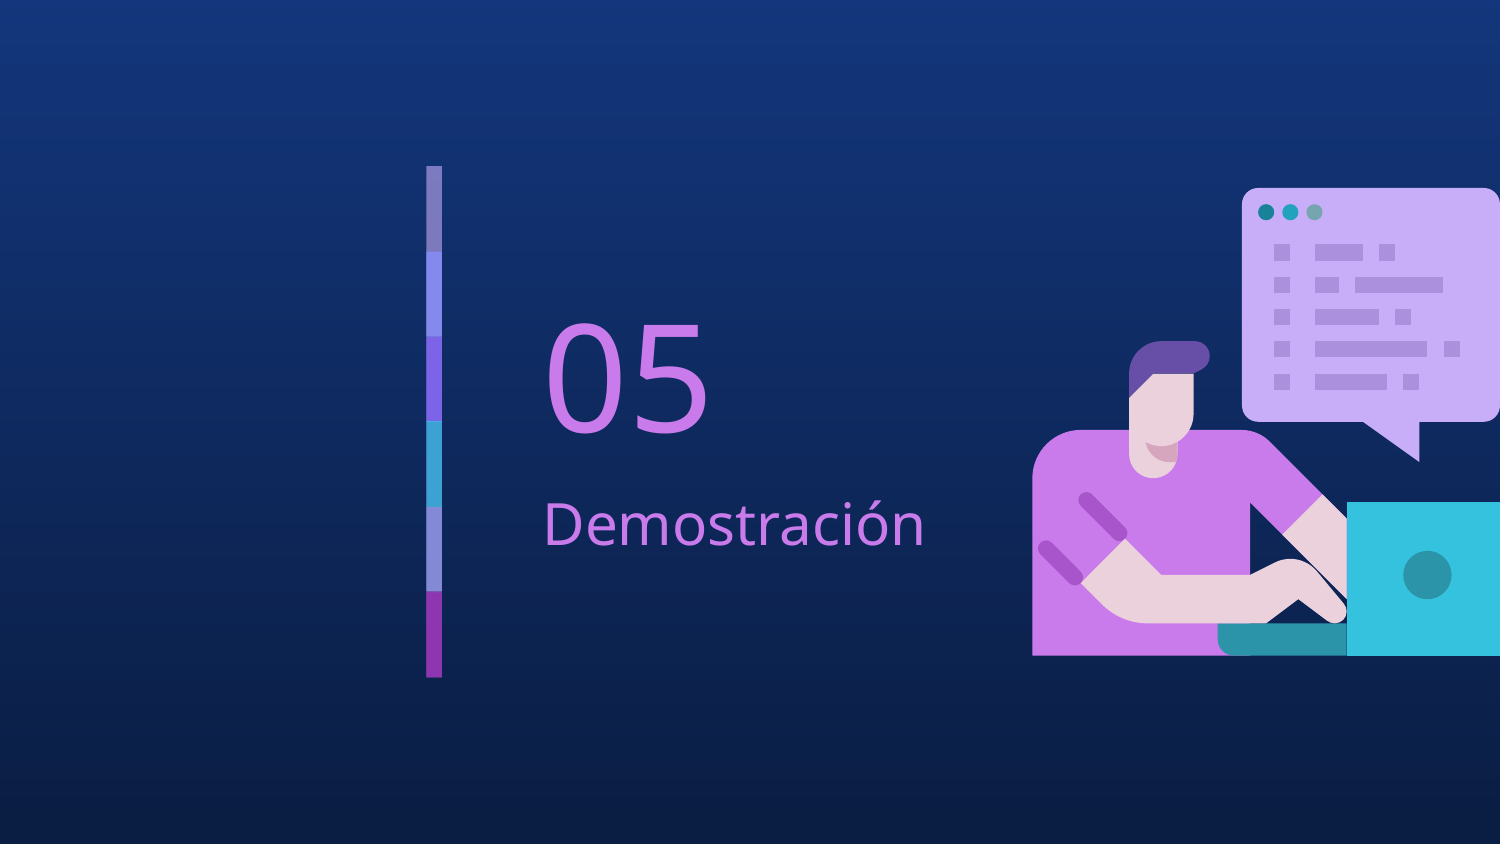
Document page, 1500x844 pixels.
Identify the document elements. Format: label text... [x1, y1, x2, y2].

title 05 [527, 271, 790, 472]
text_box [1032, 341, 1500, 656]
text_box [1241, 187, 1500, 463]
title Demostración [527, 472, 958, 573]
